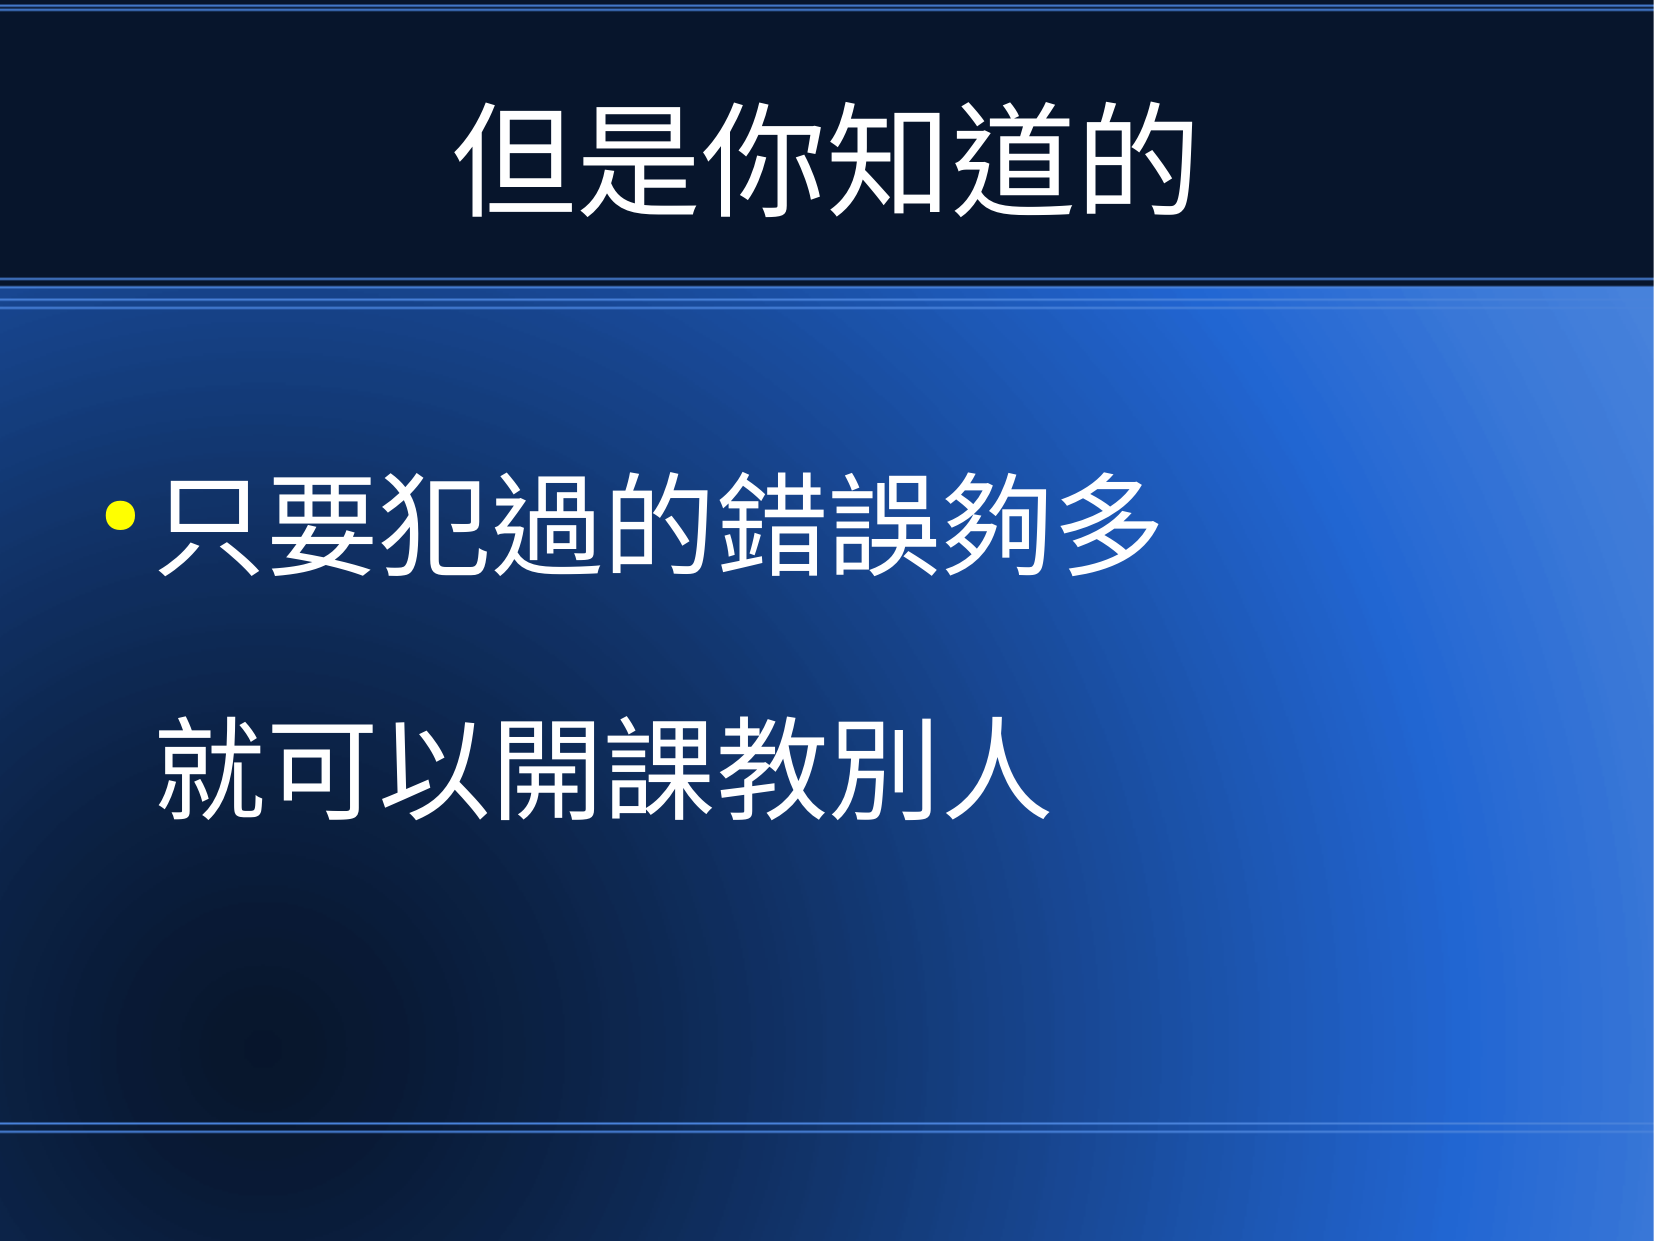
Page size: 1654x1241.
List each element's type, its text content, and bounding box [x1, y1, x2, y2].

picture [0, 0, 1654, 1241]
list 只要犯過的錯誤夠多 就可以開課教別人 [82, 355, 1571, 1241]
title 但是你知道的 [82, 49, 1571, 257]
